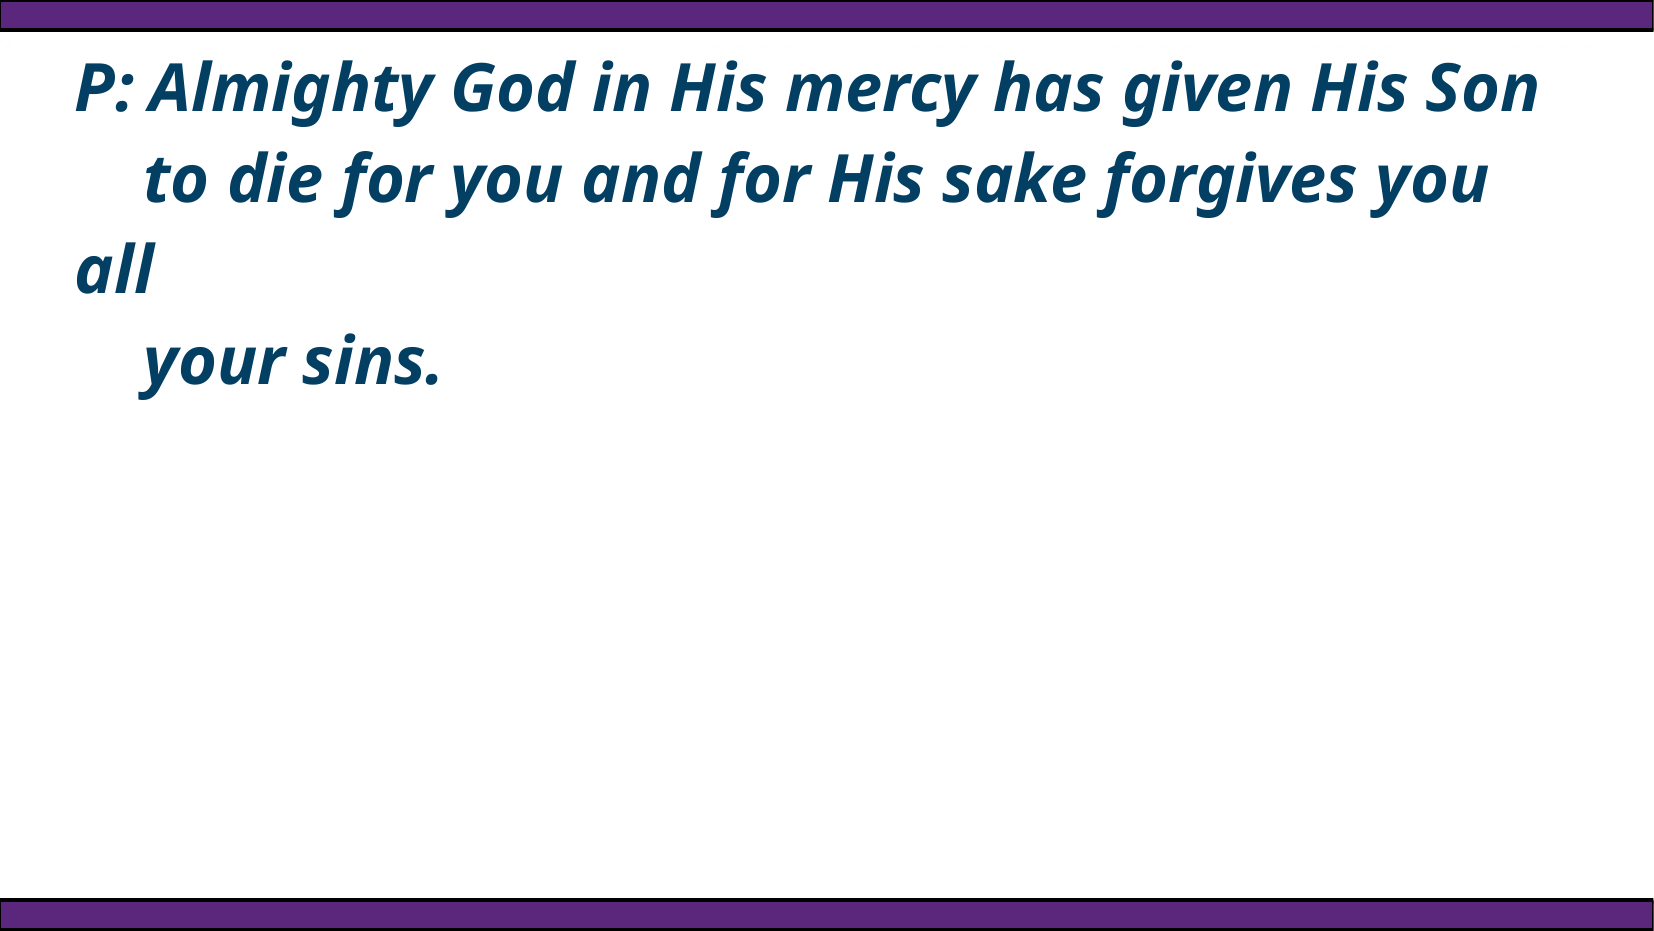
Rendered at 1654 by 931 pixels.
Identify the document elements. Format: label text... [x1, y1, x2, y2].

text_box [0, 900, 1654, 931]
picture [0, 31, 1654, 900]
text_box [0, 0, 1654, 31]
text_box P: Almighty God in His mercy has given His Son to die for you and for His sake forgives you all your sins. [60, 33, 1591, 346]
